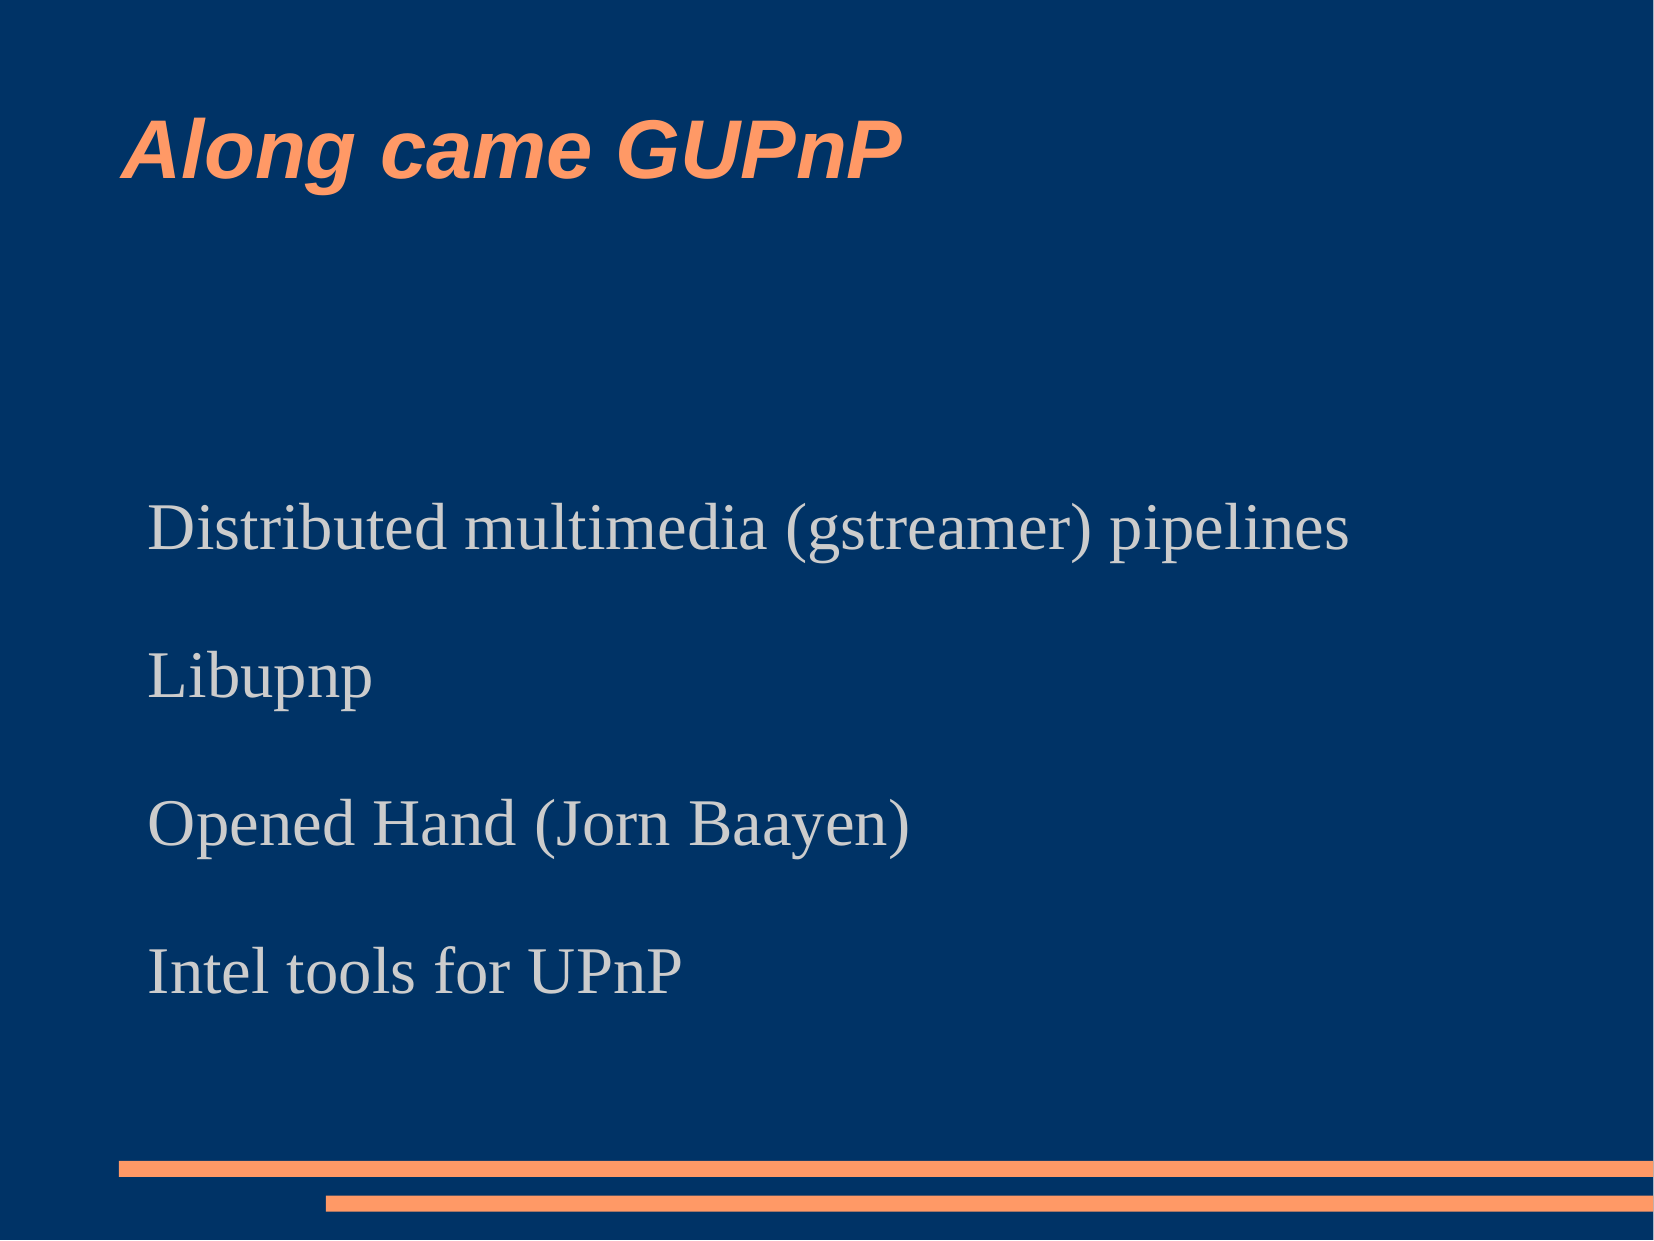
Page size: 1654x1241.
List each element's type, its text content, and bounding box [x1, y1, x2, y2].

subtitle Distributed multimedia (gstreamer) pipelines Libupnp Opened Hand (Jorn Baayen) Intel tools for UPnP [112, 337, 1552, 1088]
title Along came GUPnP [121, 53, 1534, 247]
